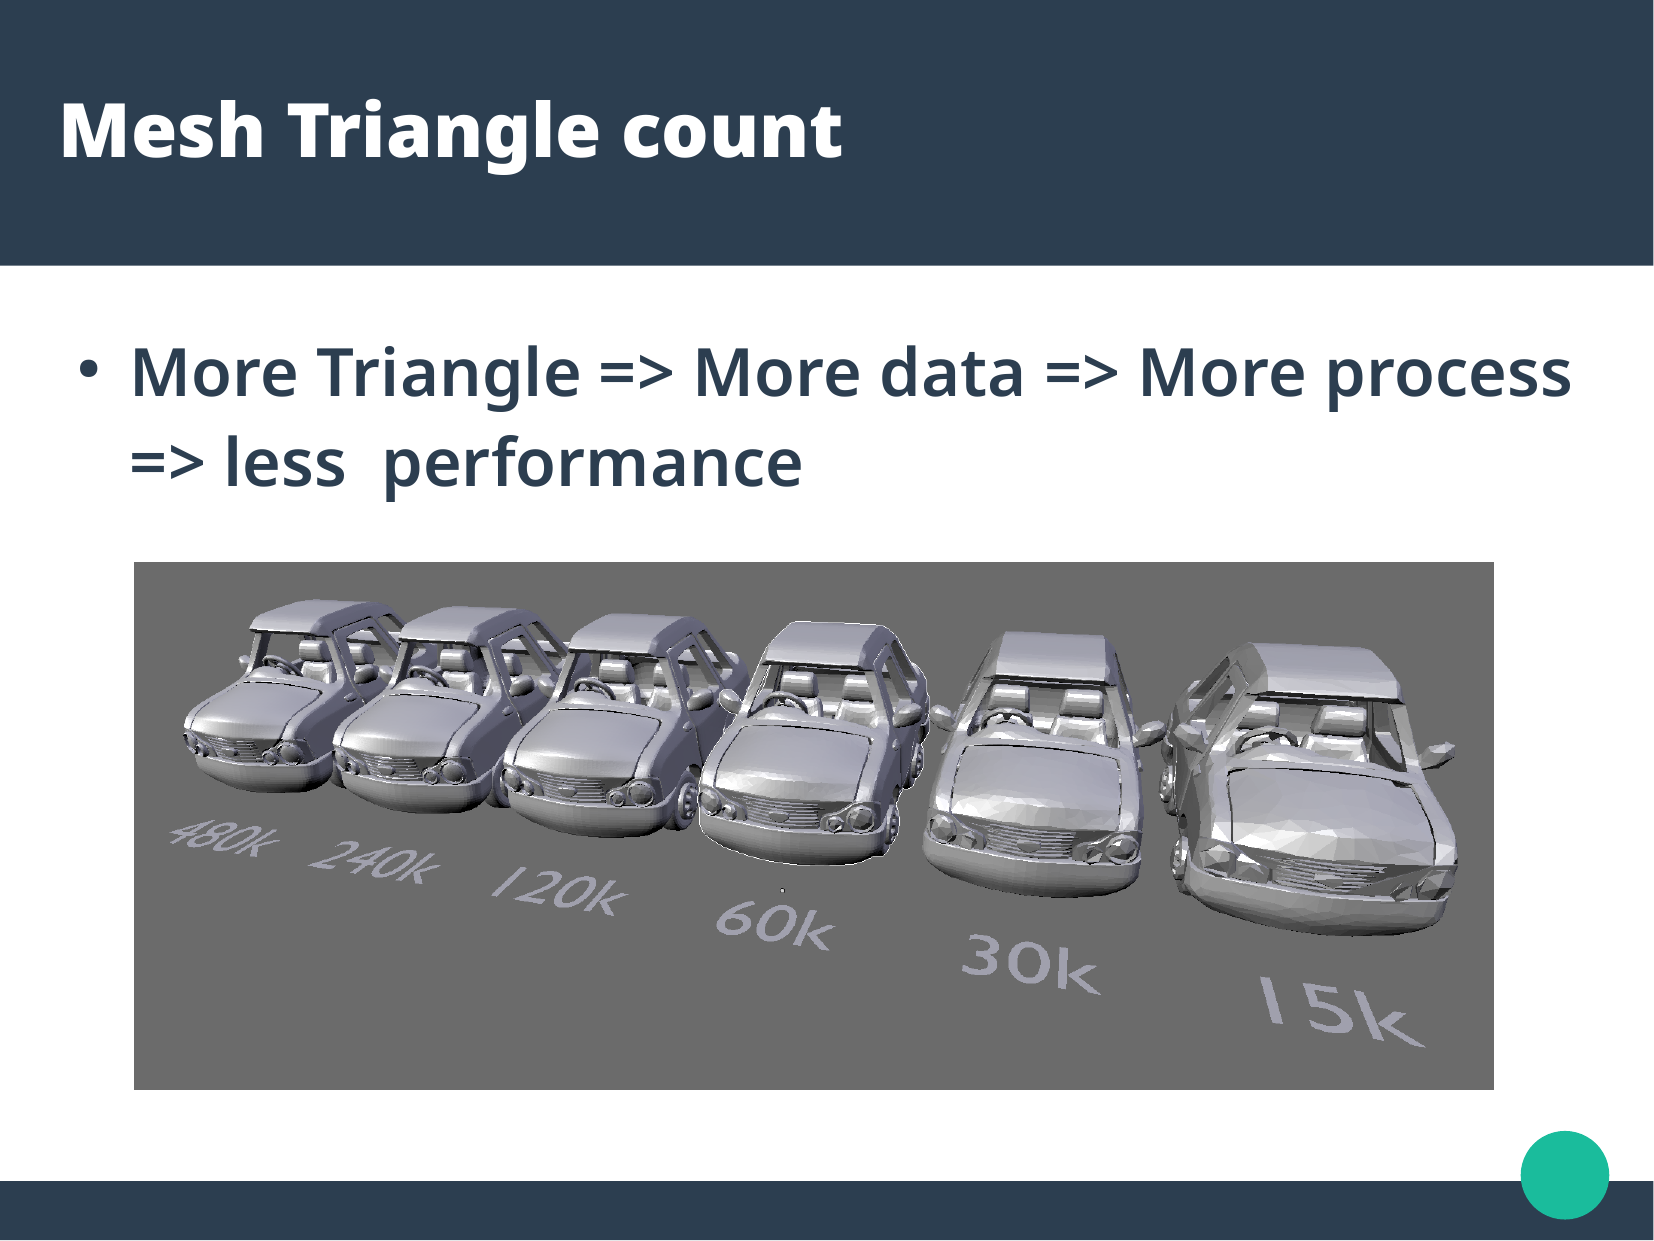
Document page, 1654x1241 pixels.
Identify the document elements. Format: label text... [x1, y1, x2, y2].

title Mesh Triangle count [59, 49, 1595, 207]
picture [134, 562, 1494, 1090]
list More Triangle => More data => More process => less performance [59, 324, 1595, 1152]
